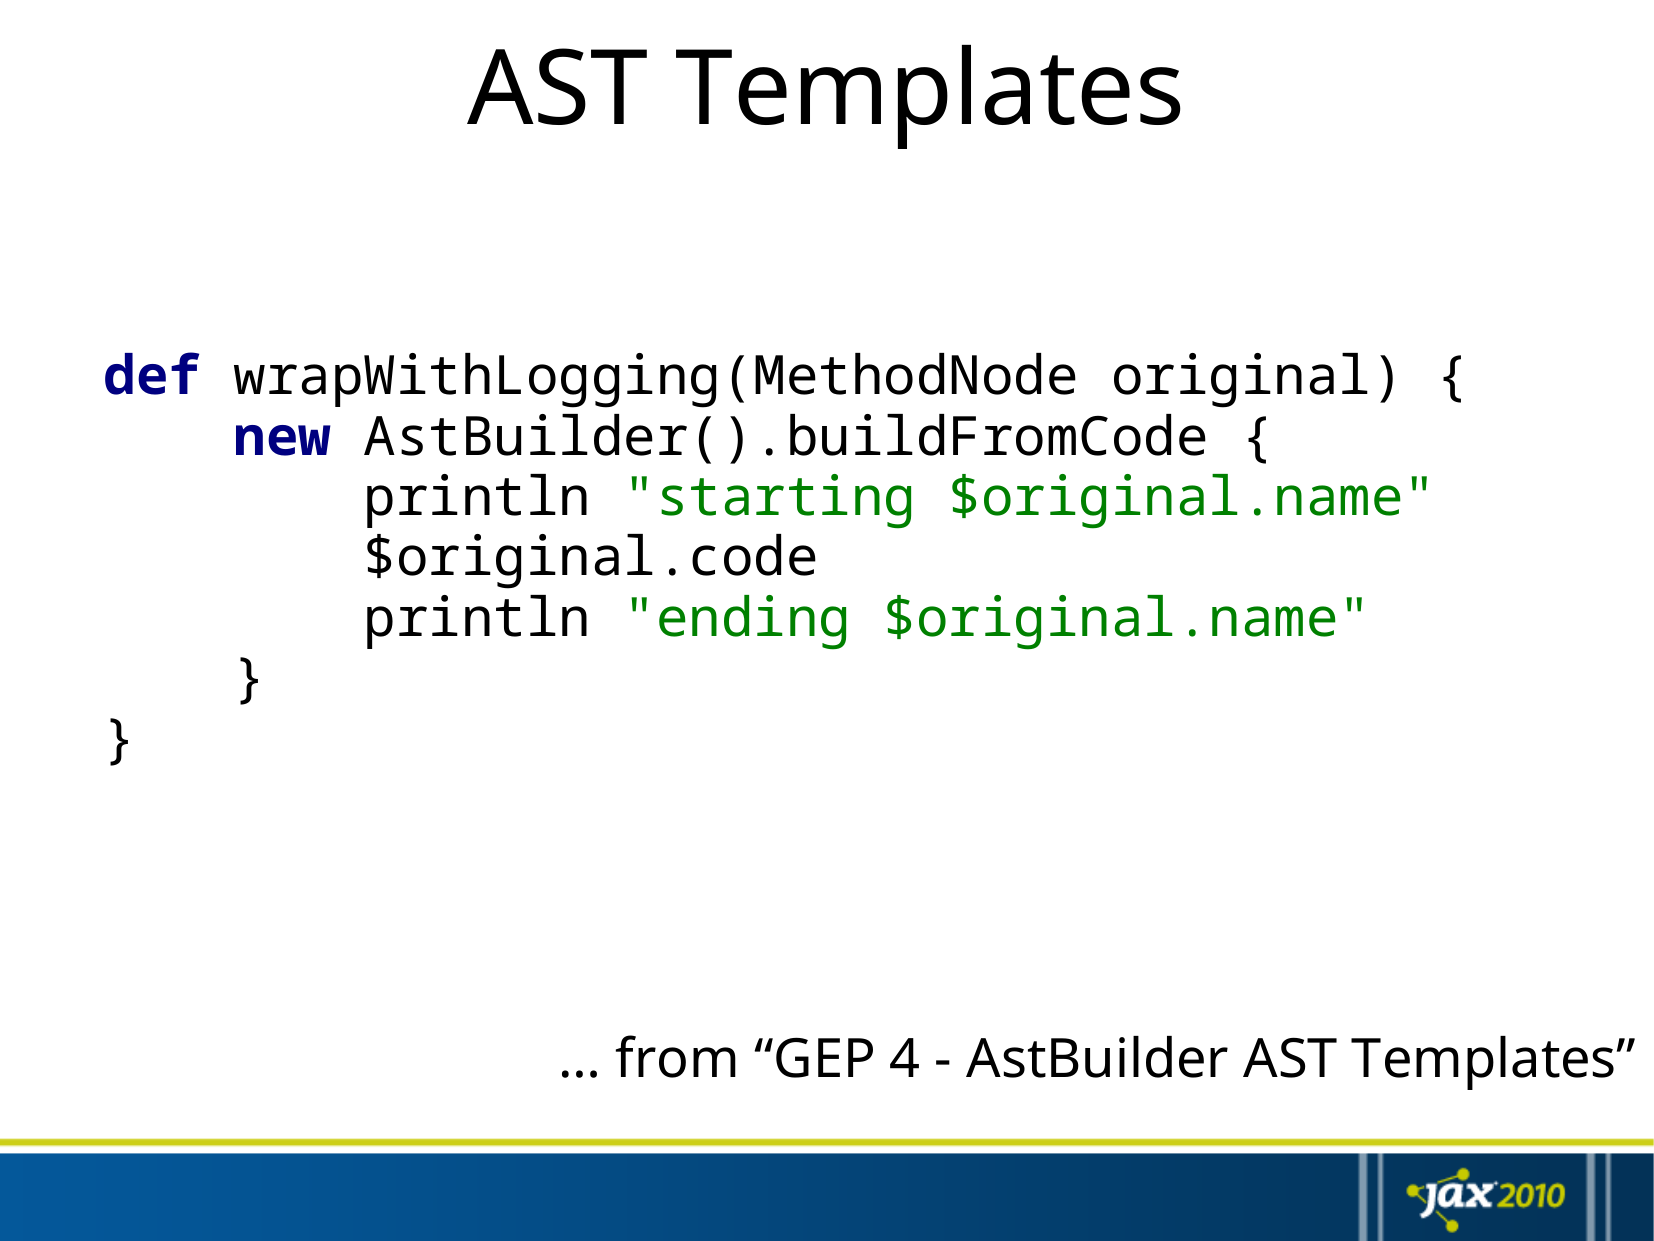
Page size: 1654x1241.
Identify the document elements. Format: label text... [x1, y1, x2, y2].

title … from “GEP 4 - AstBuilder AST Templates” [0, 1012, 1638, 1105]
picture [0, 0, 1654, 1241]
text_box def wrapWithLogging(MethodNode original) { new AstBuilder().buildFromCode { println "starting $original.name" $original.code println "ending $original.name" } } [89, 338, 1565, 902]
title AST Templates [82, 24, 1571, 149]
